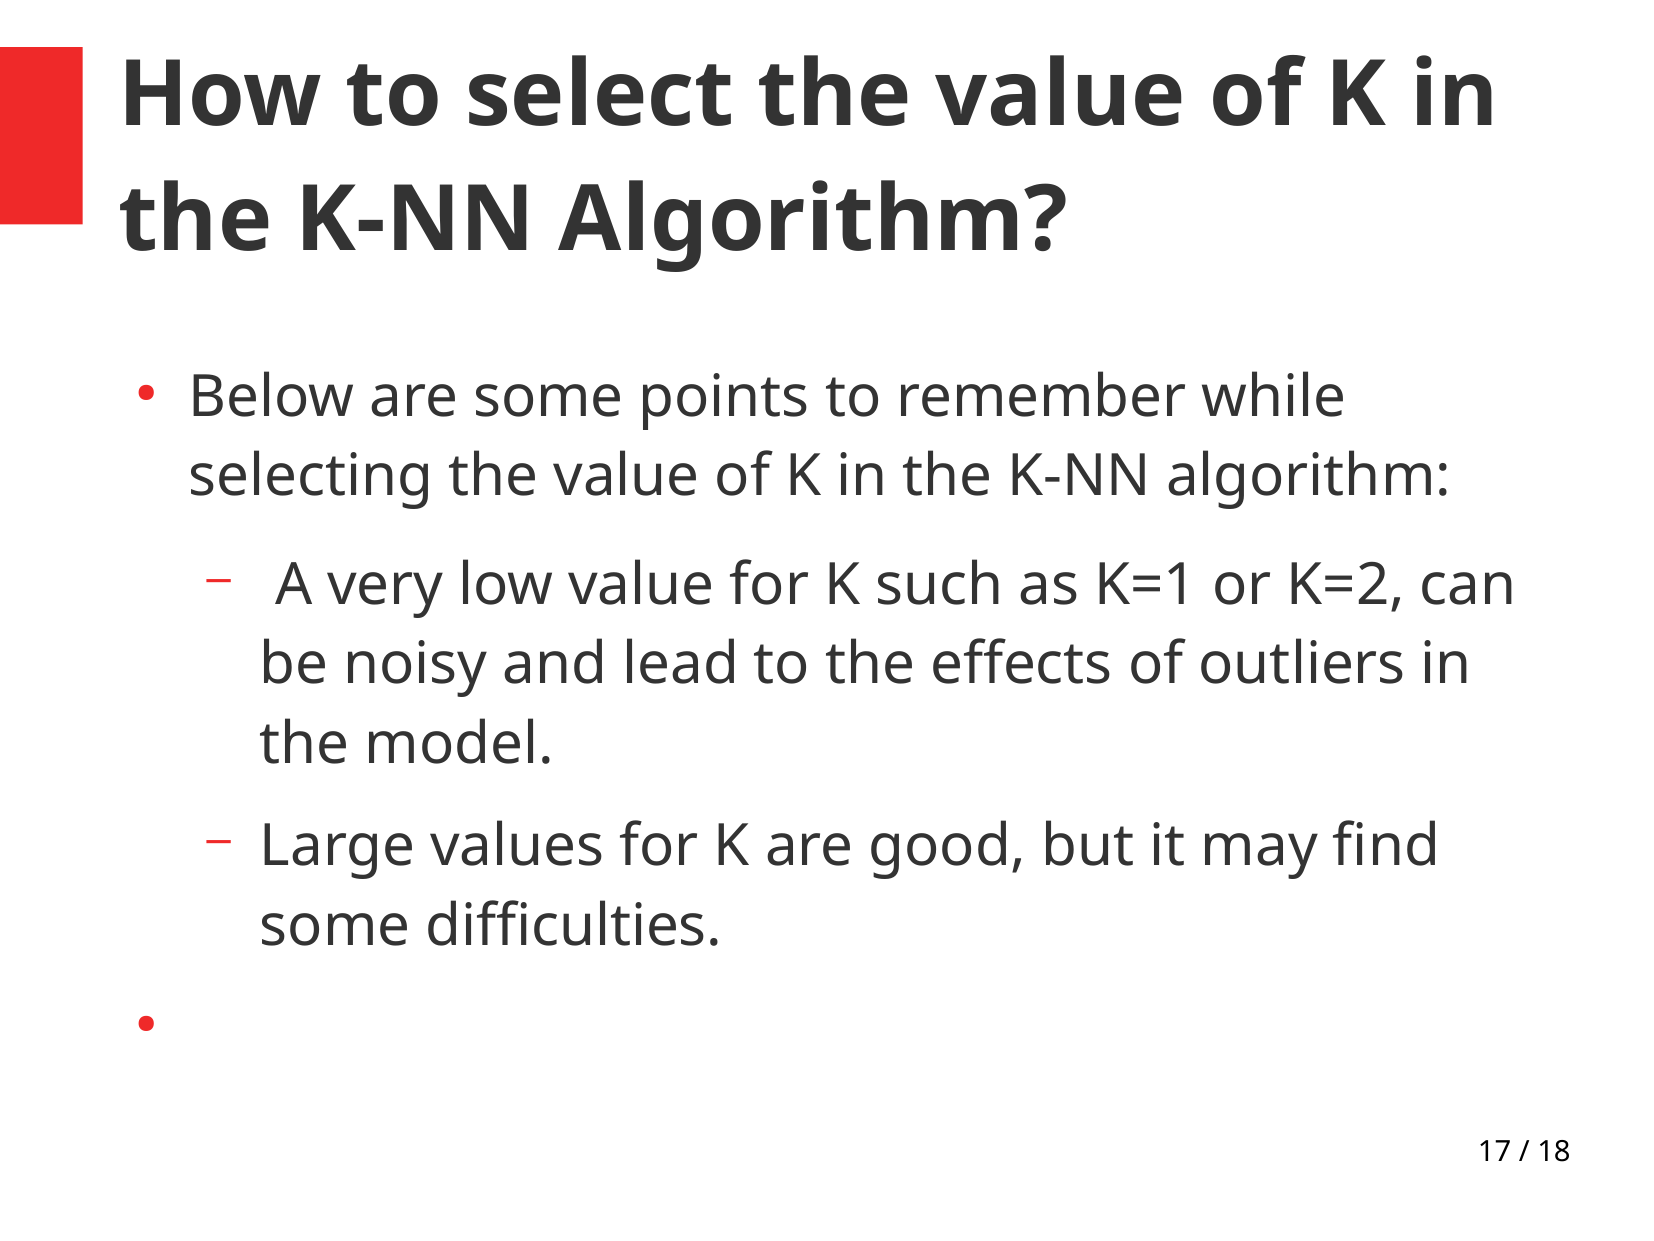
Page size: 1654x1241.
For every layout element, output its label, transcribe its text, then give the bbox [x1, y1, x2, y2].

title How to select the value of K in the K-NN Algorithm? [118, 28, 1571, 278]
list Below are some points to remember while selecting the value of K in the K-NN algorithm: A very low value for K such as K=1 or K=2, can be noisy and lead to the effects of outliers in the model. Large values for K are good, but it may find some difficulties. [118, 354, 1536, 1074]
